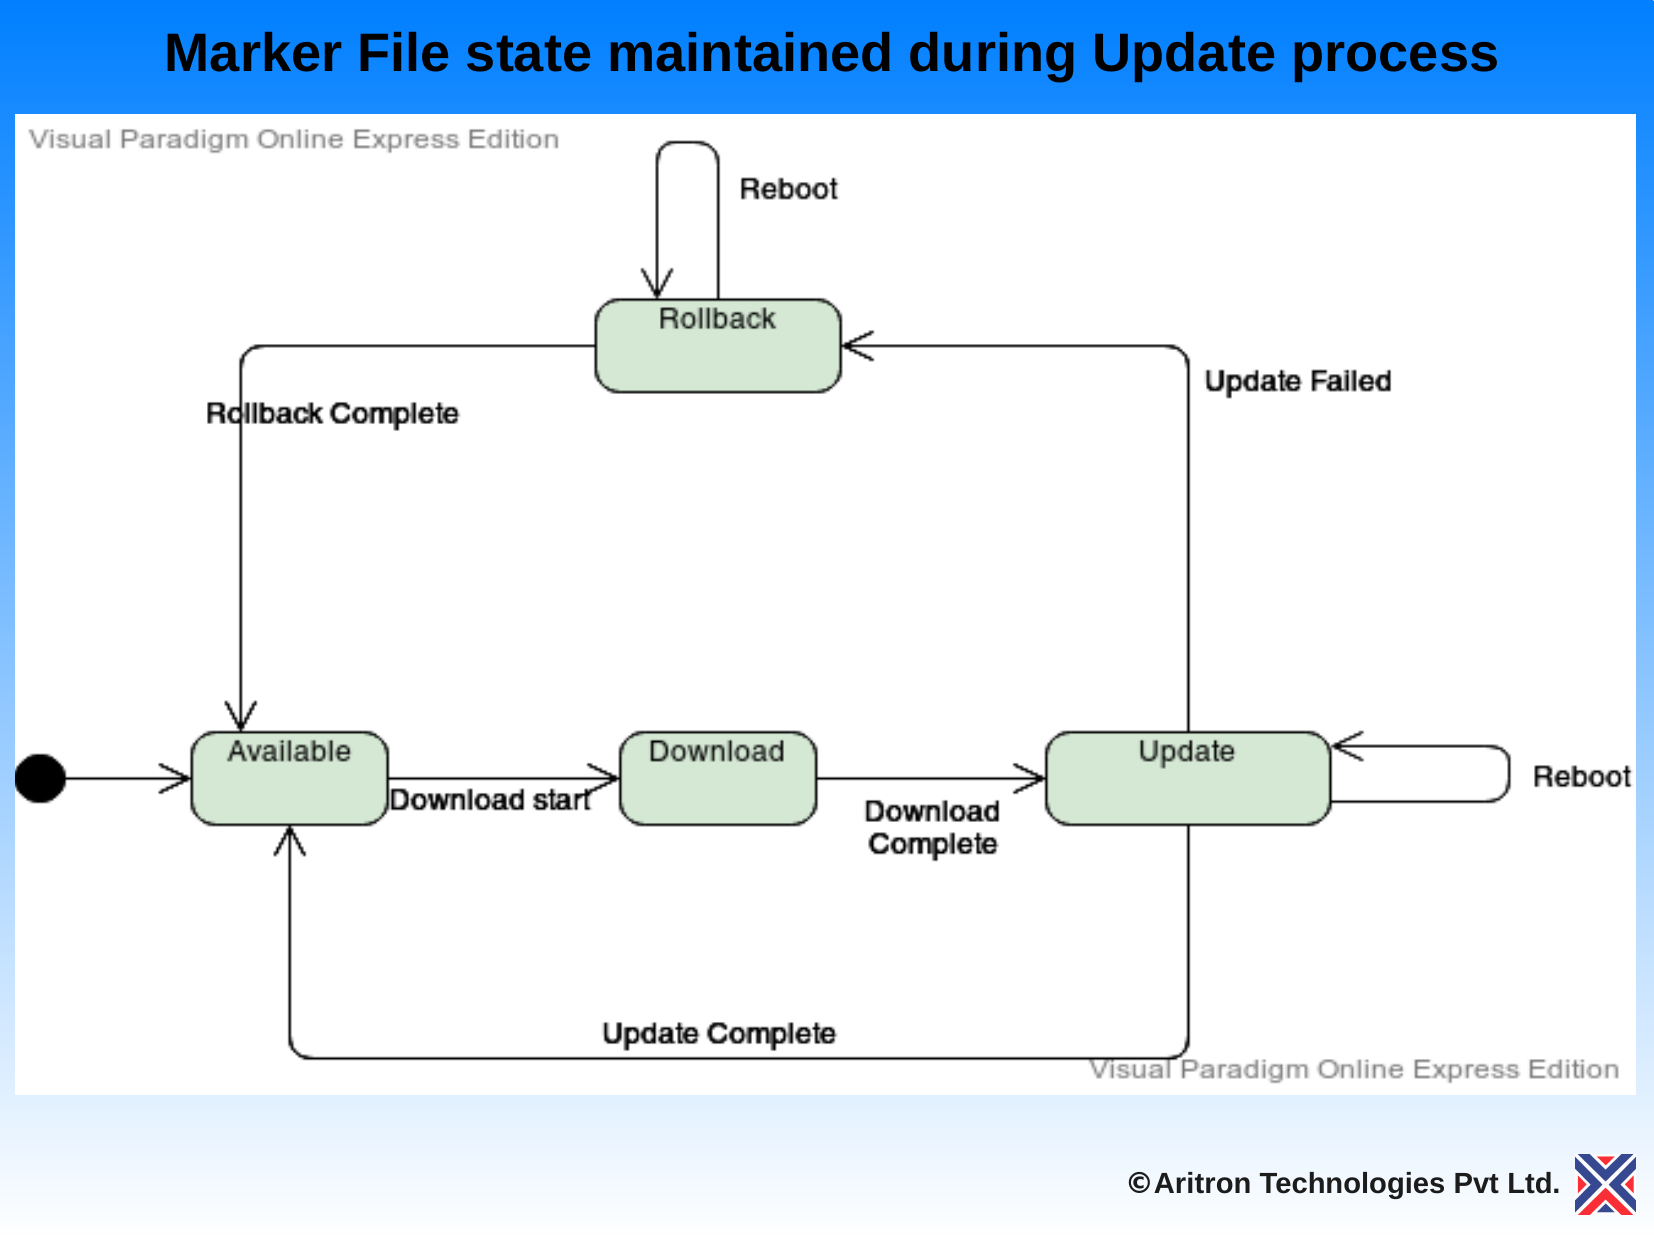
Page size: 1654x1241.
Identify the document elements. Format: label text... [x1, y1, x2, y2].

picture [1575, 1154, 1636, 1216]
text_box Marker File state maintained during Update process [150, 15, 1606, 91]
text_box ©Aritron Technologies Pvt Ltd. [1110, 1159, 1606, 1241]
picture [15, 114, 1636, 1096]
